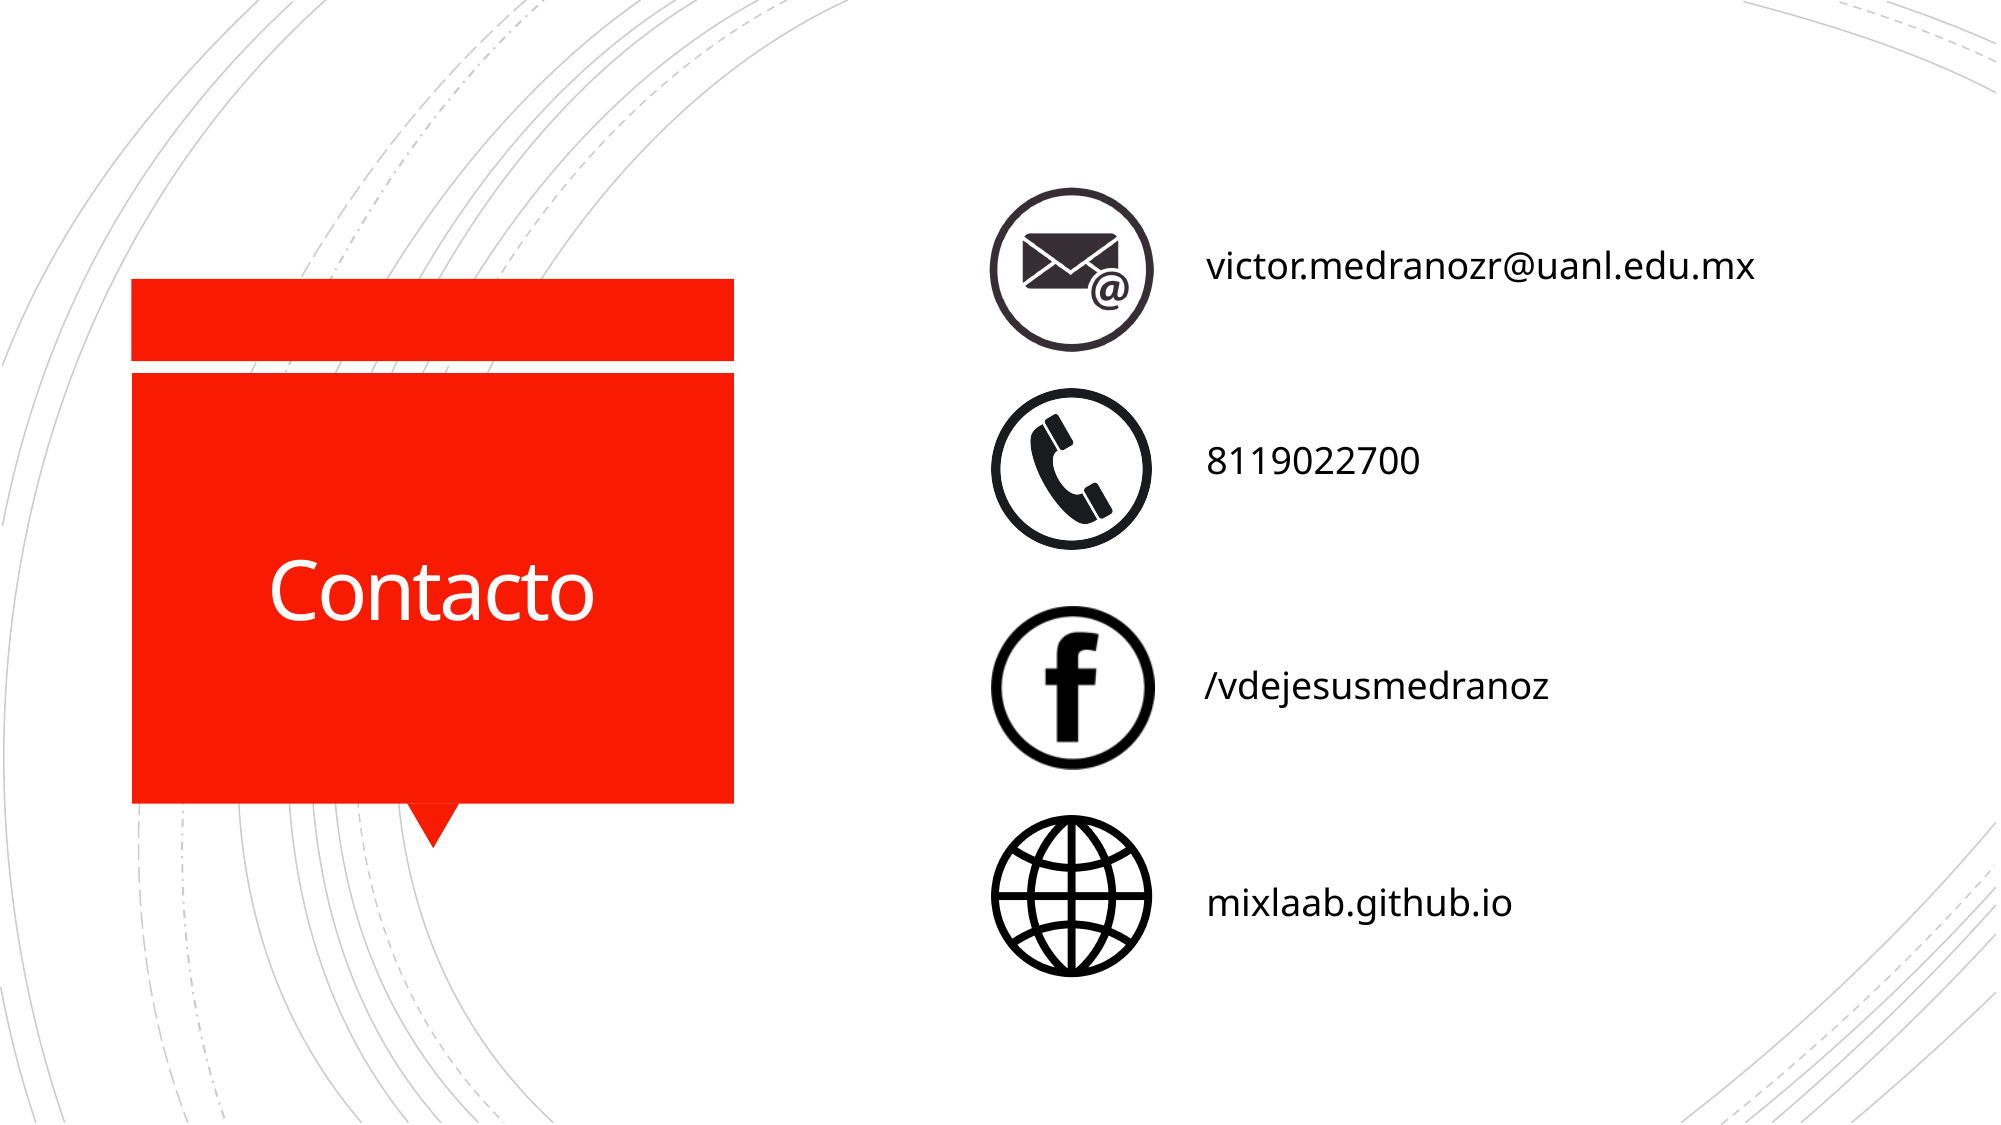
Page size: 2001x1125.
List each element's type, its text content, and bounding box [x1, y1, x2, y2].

text_box victor.medranozr@uanl.edu.mx [1191, 235, 1856, 340]
picture [991, 606, 1155, 770]
text_box /vdejesusmedranoz [1189, 654, 1854, 760]
text_box mixlaab.github.io [1191, 872, 1856, 977]
list [991, 608, 2000, 993]
text_box 8119022700 [1191, 429, 1856, 535]
picture [982, 180, 1161, 359]
title Contacto [145, 385, 720, 789]
picture [991, 388, 1152, 550]
picture [989, 813, 1154, 979]
